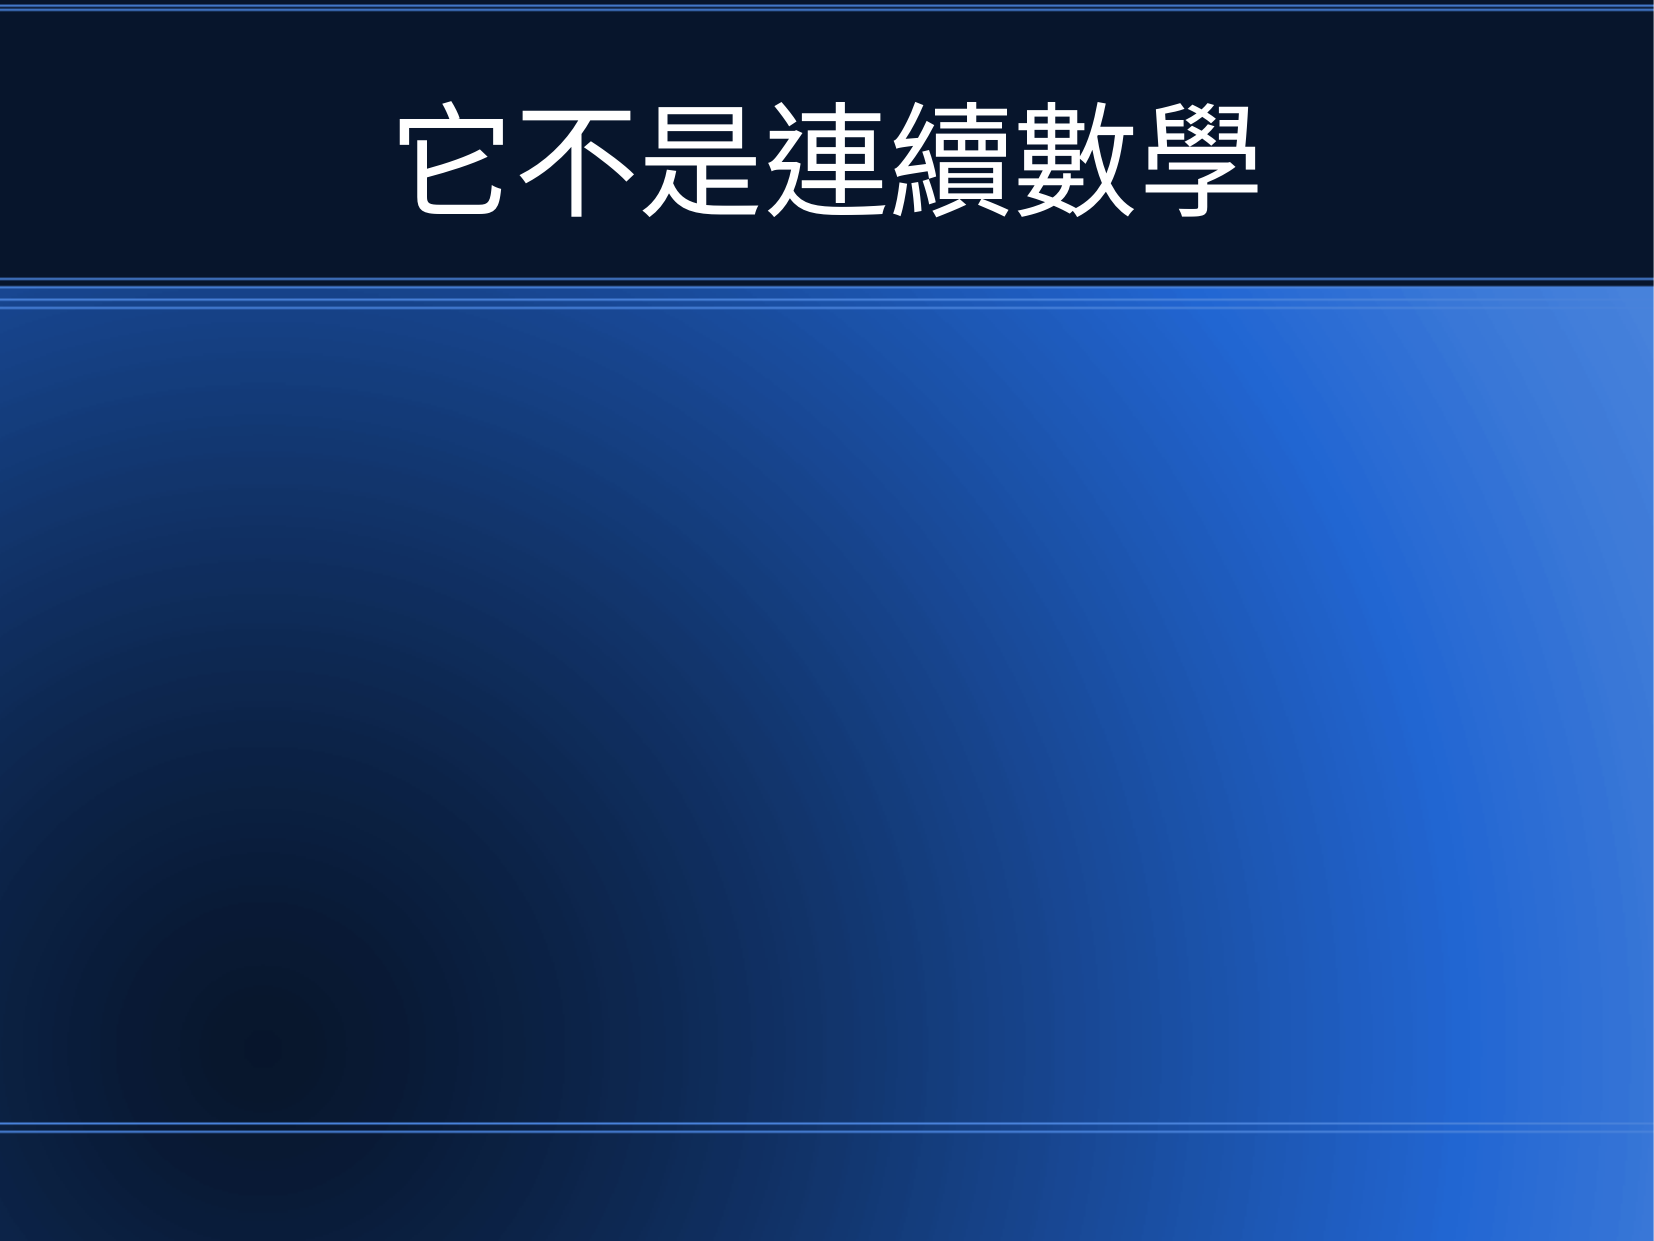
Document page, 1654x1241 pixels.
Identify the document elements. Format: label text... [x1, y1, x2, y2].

picture [0, 0, 1654, 1241]
title 它不是連續數學 [82, 49, 1571, 257]
